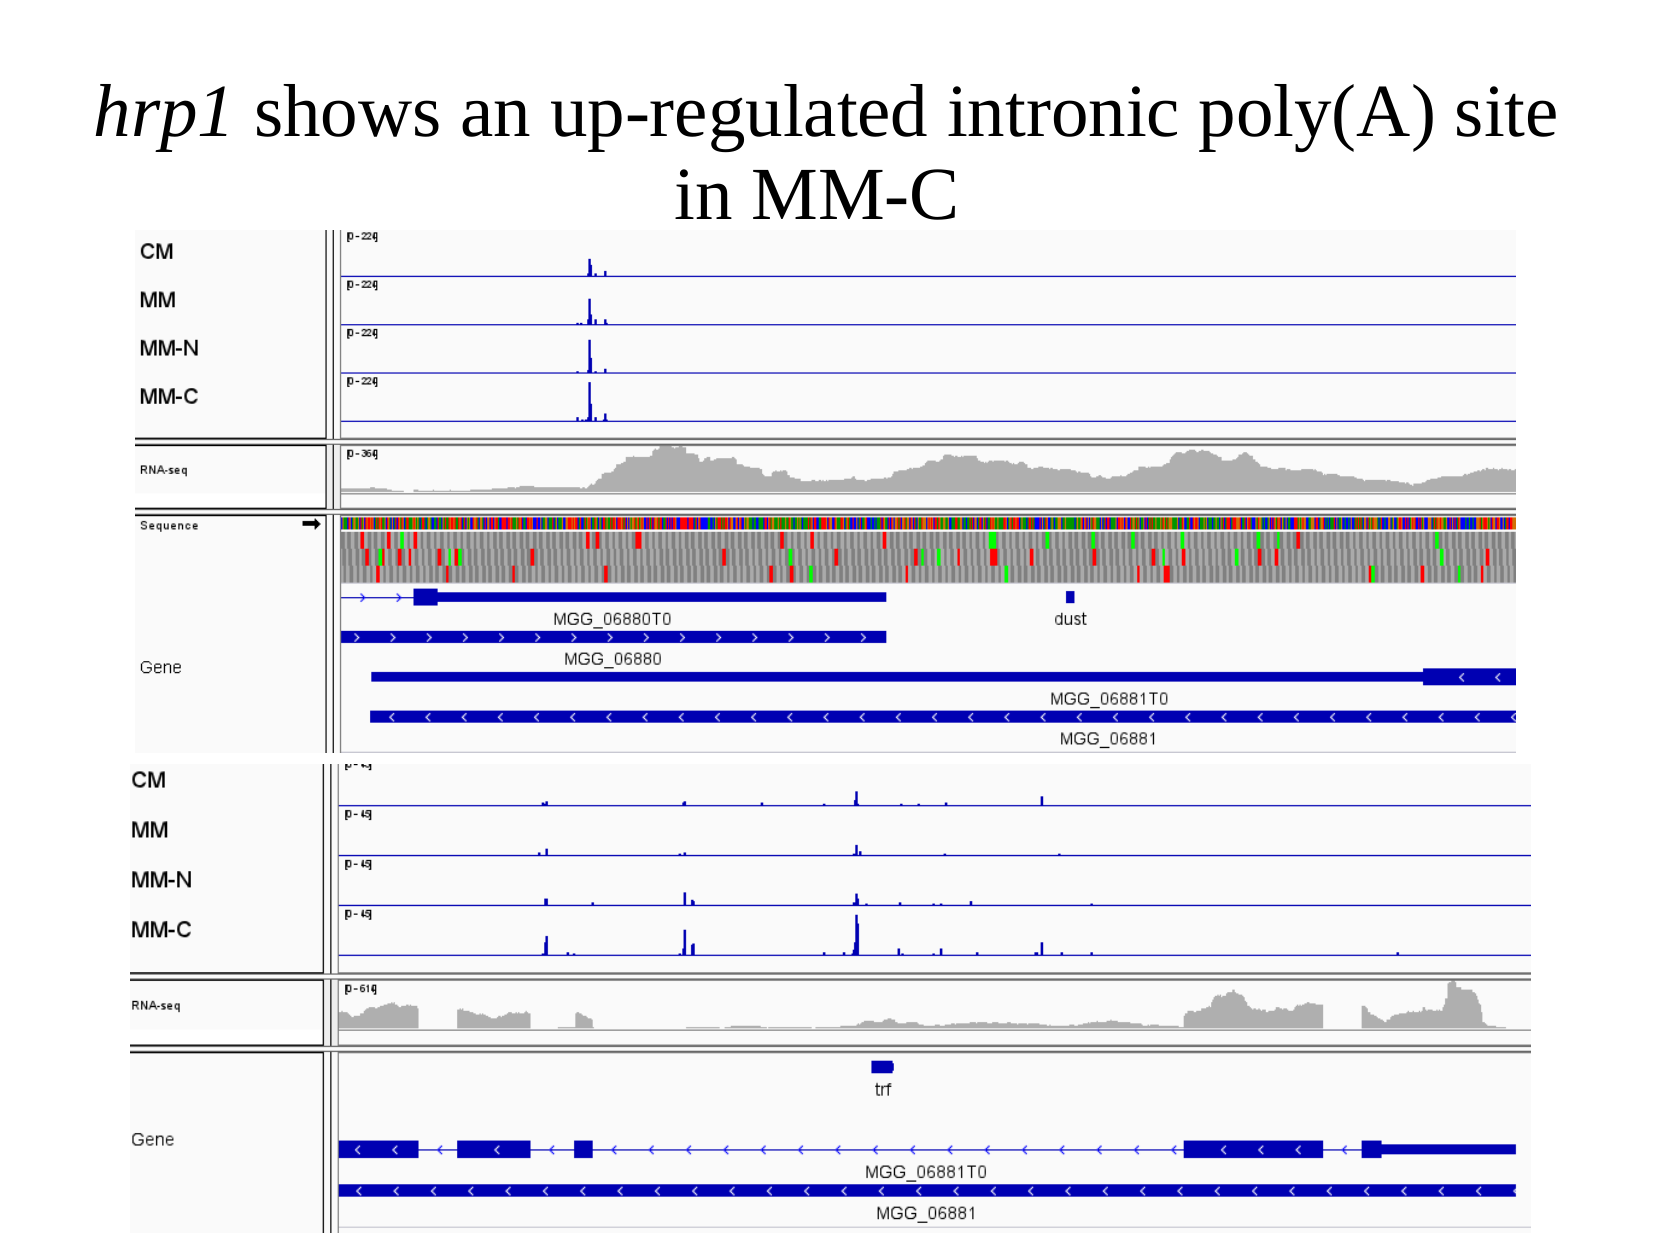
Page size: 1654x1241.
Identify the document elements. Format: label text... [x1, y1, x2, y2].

picture [130, 764, 1531, 1233]
title hrp1 shows an up-regulated intronic poly(A) site in MM-C [82, 49, 1571, 257]
picture [135, 230, 1516, 753]
